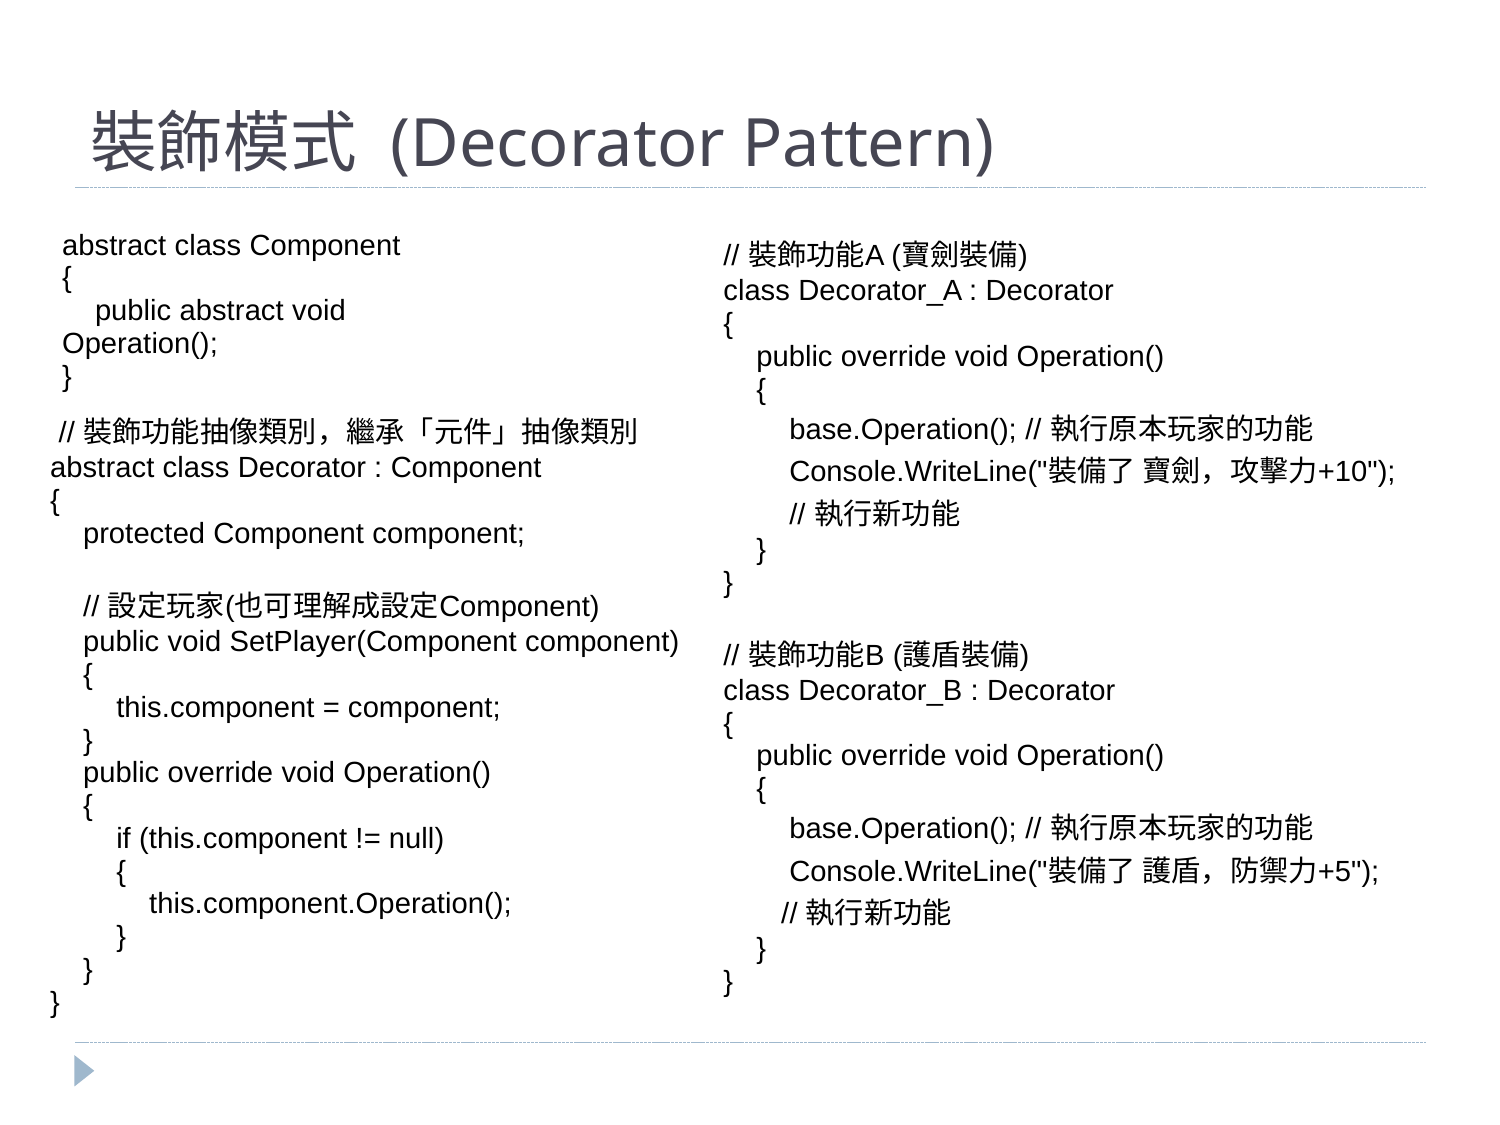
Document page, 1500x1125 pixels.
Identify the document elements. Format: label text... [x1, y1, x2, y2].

text_box // 裝飾功能抽像類別，繼承「元件」抽像類別 abstract class Decorator : Component { protected Component component; // 設定玩家(也可理解成設定Component) public void SetPlayer(Component component) { this.component = component; } public override void Operation() { if (this.component != null) { this.component.Operation(); } } } [35, 401, 709, 1111]
title 裝飾模式 (Decorator Pattern) [75, 25, 1426, 188]
text_box abstract class Component { public abstract void Operation(); } [47, 221, 522, 367]
text_box // 裝飾功能A (寶劍裝備) class Decorator_A : Decorator { public override void Operation() { base.Operation(); // 執行原本玩家的功能 Console.WriteLine("裝備了 寶劍，攻擊力+10"); // 執行新功能 } } // 裝飾功能B (護盾裝備) class Decorator_B : Decorator { public override void Operation() { base.Operation(); // 執行原本玩家的功能 Console.WriteLine("裝備了 護盾，防禦力+5"); // 執行新功能 } } [708, 224, 1500, 947]
